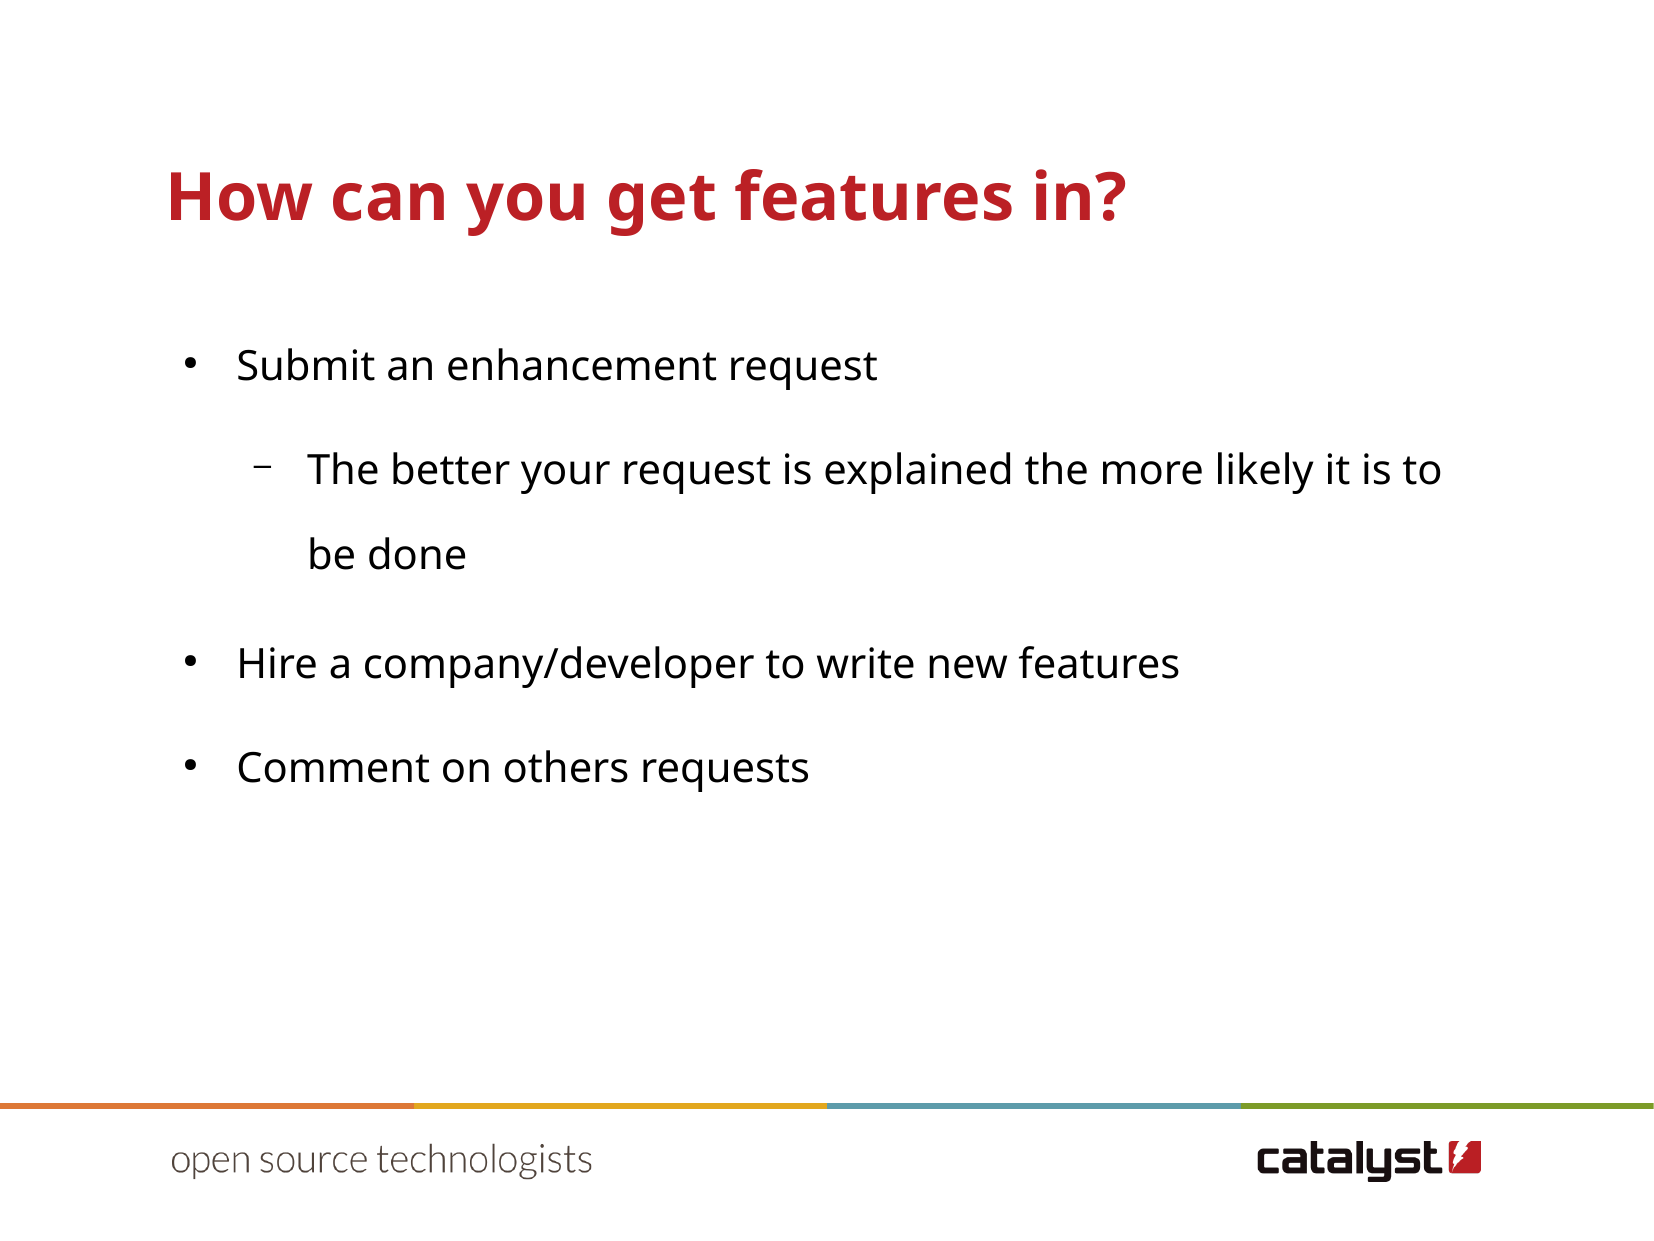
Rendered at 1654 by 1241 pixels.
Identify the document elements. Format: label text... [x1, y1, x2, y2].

title How can you get features in? [165, 90, 1489, 298]
picture [0, 1103, 1654, 1182]
list Submit an enhancement request The better your request is explained the more likely it is to be done Hire a company/developer to write new features Comment on others requests [165, 307, 1489, 1027]
